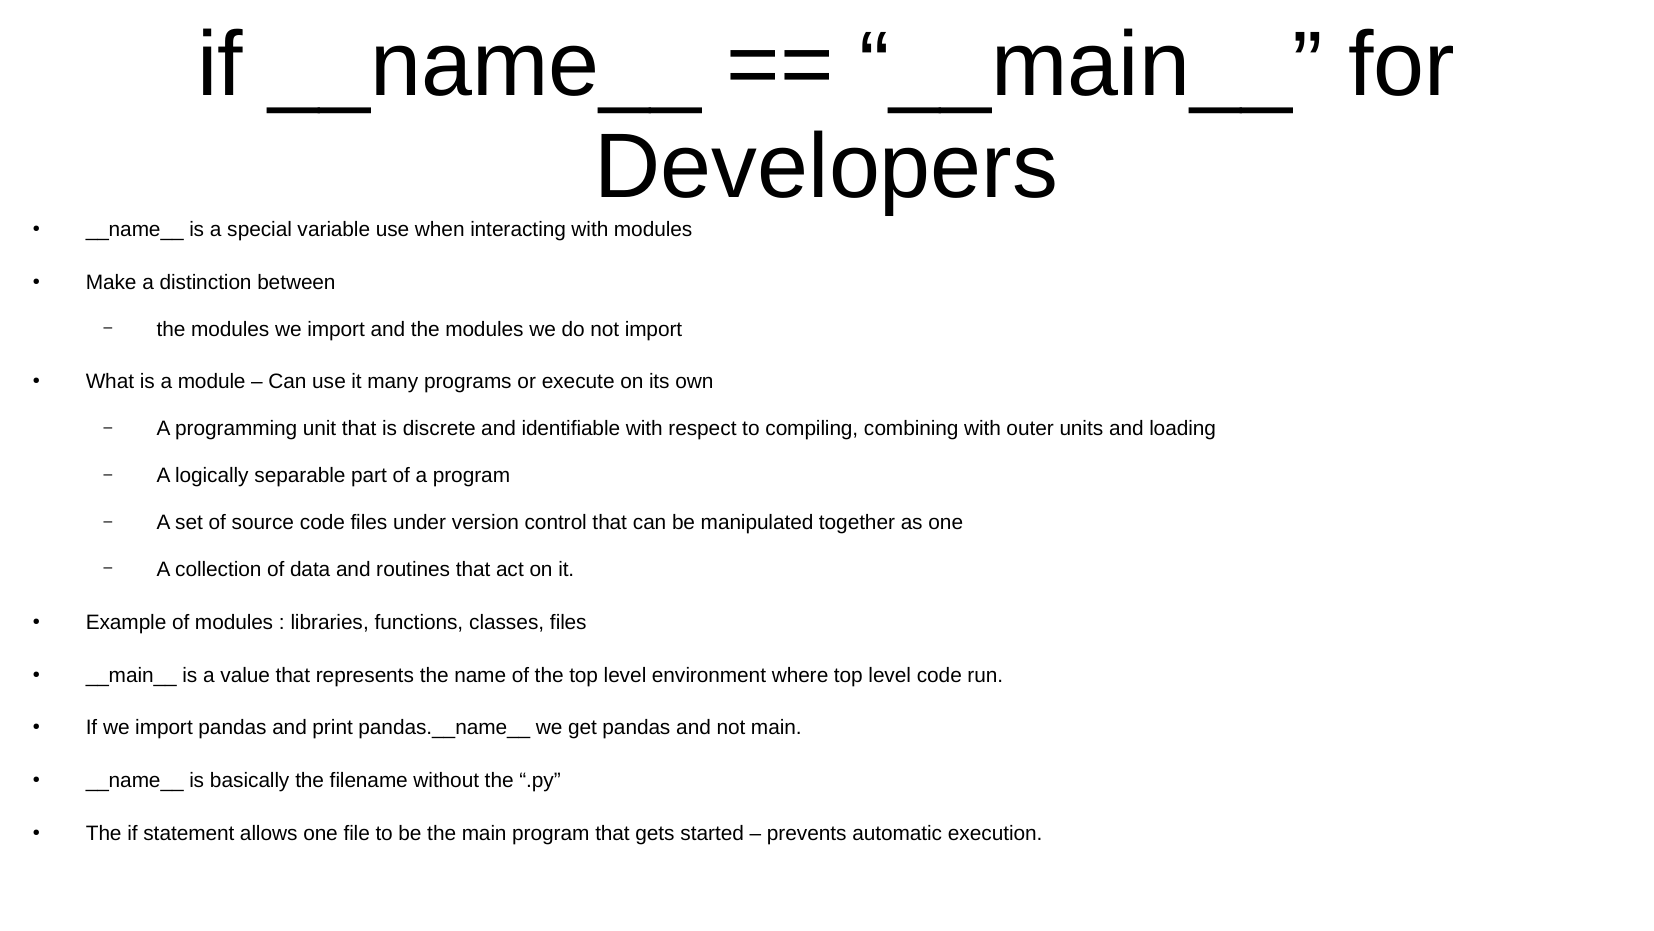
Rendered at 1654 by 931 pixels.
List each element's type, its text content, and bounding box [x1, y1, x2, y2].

title if __name__ == “__main__” for Developers [82, 12, 1571, 217]
list __name__ is a special variable use when interacting with modules Make a distinction between the modules we import and the modules we do not import What is a module – Can use it many programs or execute on its own A programming unit that is discrete and identifiable with respect to compiling, combining with outer units and loading A logically separable part of a program A set of source code files under version control that can be manipulated together as one A collection of data and routines that act on it. Example of modules : libraries, functions, classes, files __main__ is a value that represents the name of the top level environment where top level code run. If we import pandas and print pandas.__name__ we get pandas and not main. __name__ is basically the filename without the “.py” The if statement allows one file to be the main program that gets started – prevents automatic execution. [15, 217, 1571, 916]
